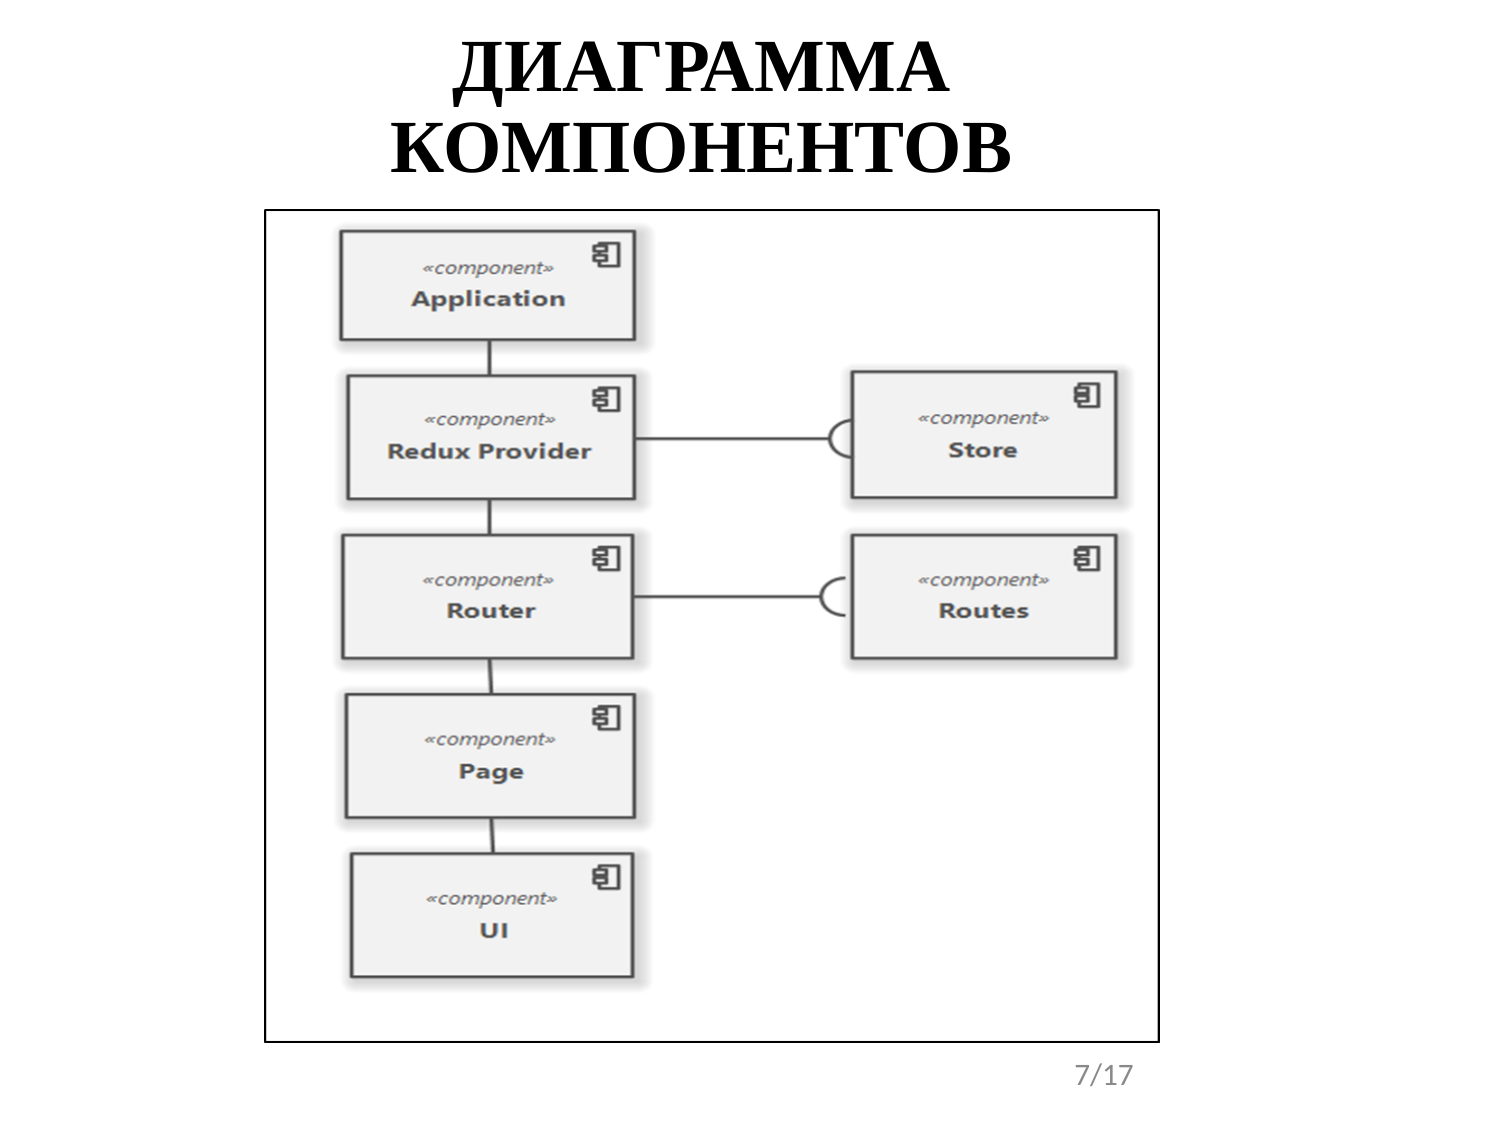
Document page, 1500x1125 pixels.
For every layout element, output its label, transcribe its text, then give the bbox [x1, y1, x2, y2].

title ДИАГРАММА КОМПОНЕНТОВ [121, 0, 1283, 215]
slide_number 7/17 [1059, 1042, 1397, 1103]
picture [264, 209, 1160, 1043]
